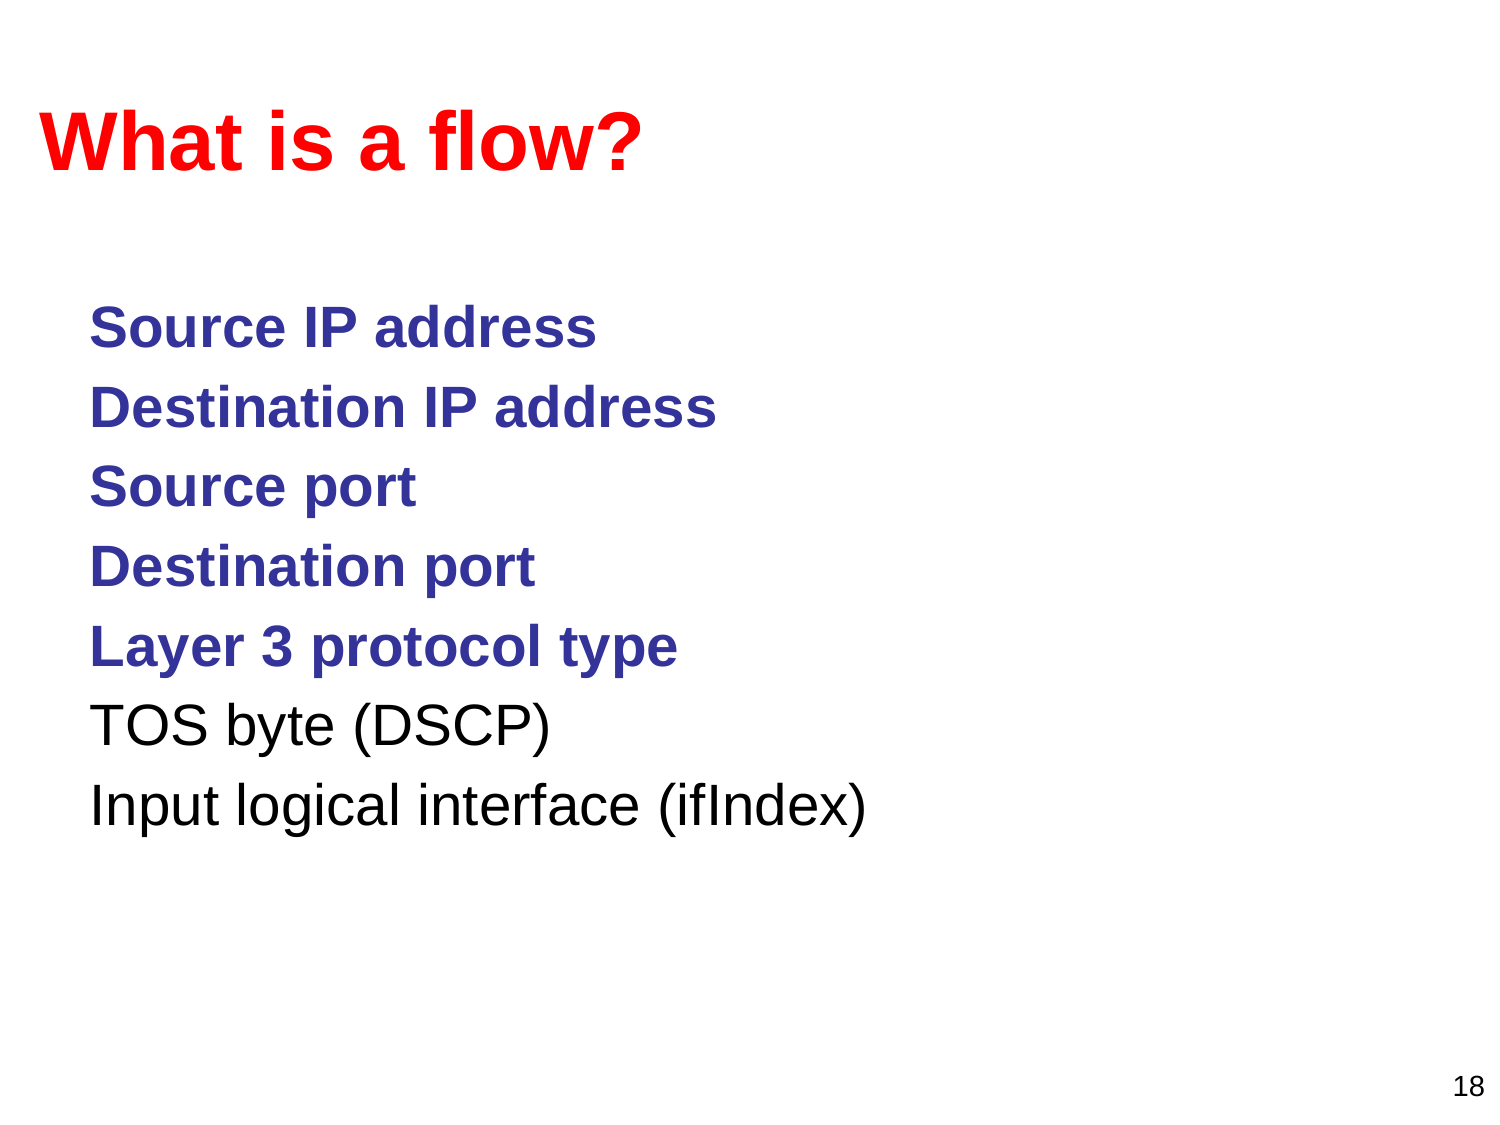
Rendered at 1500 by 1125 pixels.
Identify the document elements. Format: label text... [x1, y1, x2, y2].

list Source IP address Destination IP address Source port Destination port Layer 3 protocol type TOS byte (DSCP) Input logical interface (ifIndex) [75, 287, 1426, 999]
title What is a flow? [24, 47, 1463, 236]
